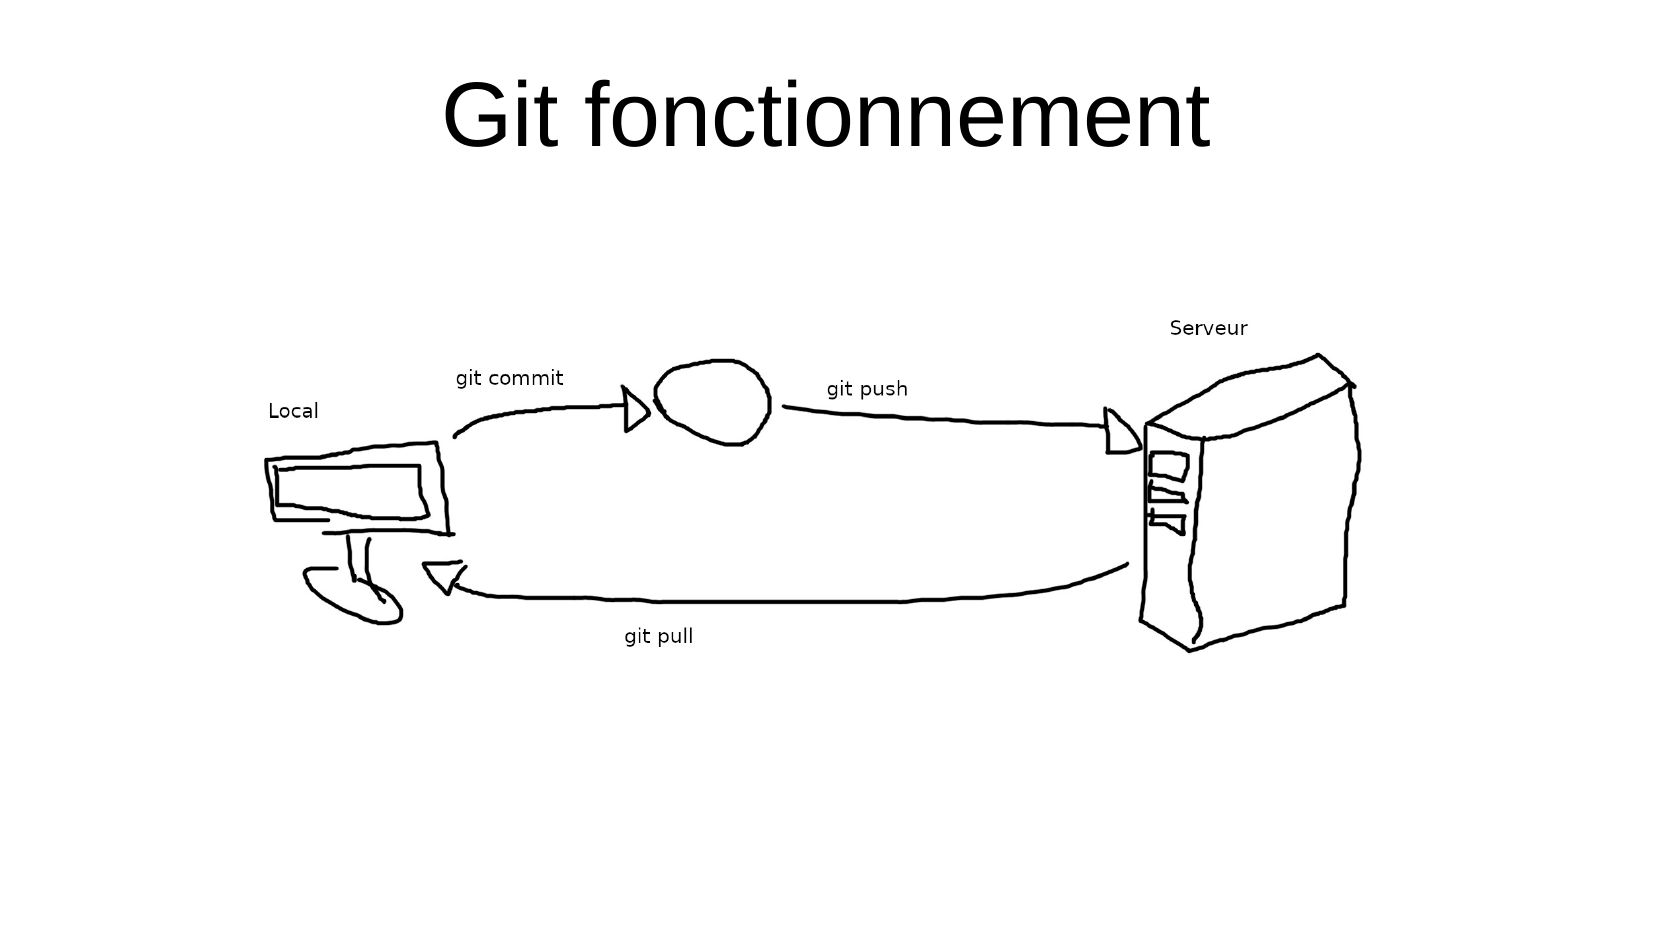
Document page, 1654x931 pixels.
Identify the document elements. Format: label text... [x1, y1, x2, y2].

picture [180, 174, 1471, 901]
title Git fonctionnement [82, 37, 1571, 193]
